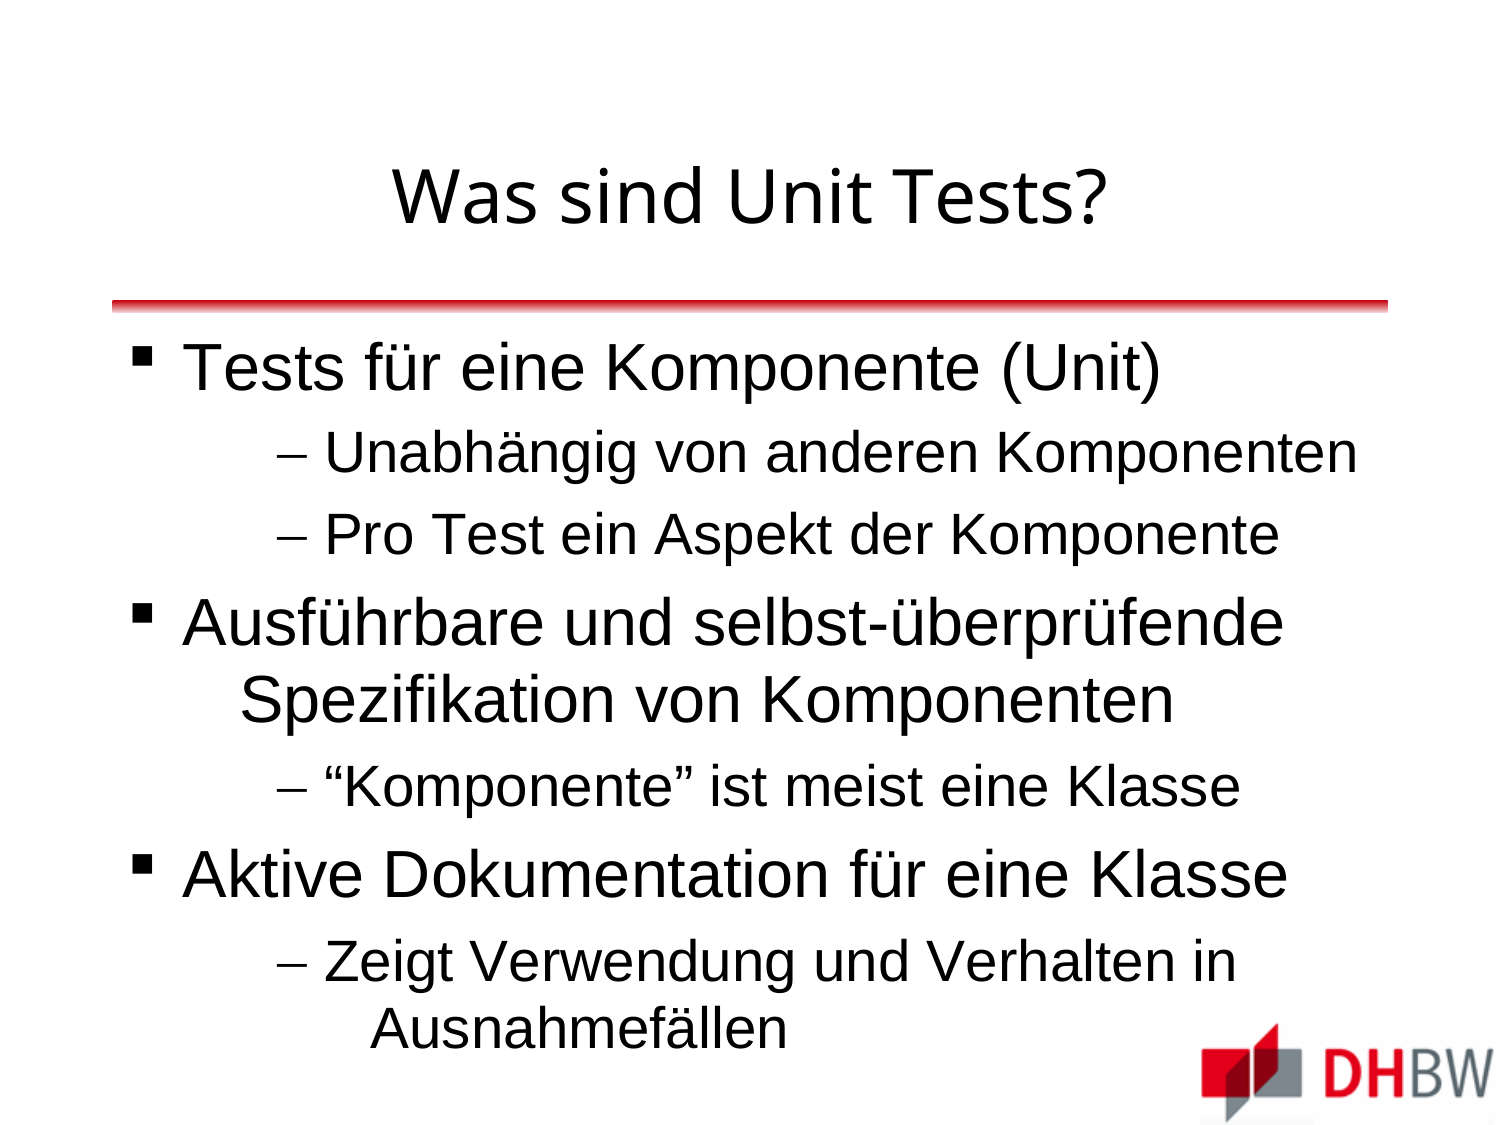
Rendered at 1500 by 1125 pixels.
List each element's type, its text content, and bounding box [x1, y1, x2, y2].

title Was sind Unit Tests? [112, 99, 1388, 288]
list Tests für eine Komponente (Unit) Unabhängig von anderen Komponenten Pro Test ein Aspekt der Komponente Ausführbare und selbst-überprüfende Spezifikation von Komponenten “Komponente” ist meist eine Klasse Aktive Dokumentation für eine Klasse Zeigt Verwendung und Verhalten in Ausnahmefällen [112, 324, 1388, 1070]
picture [1200, 1021, 1495, 1125]
